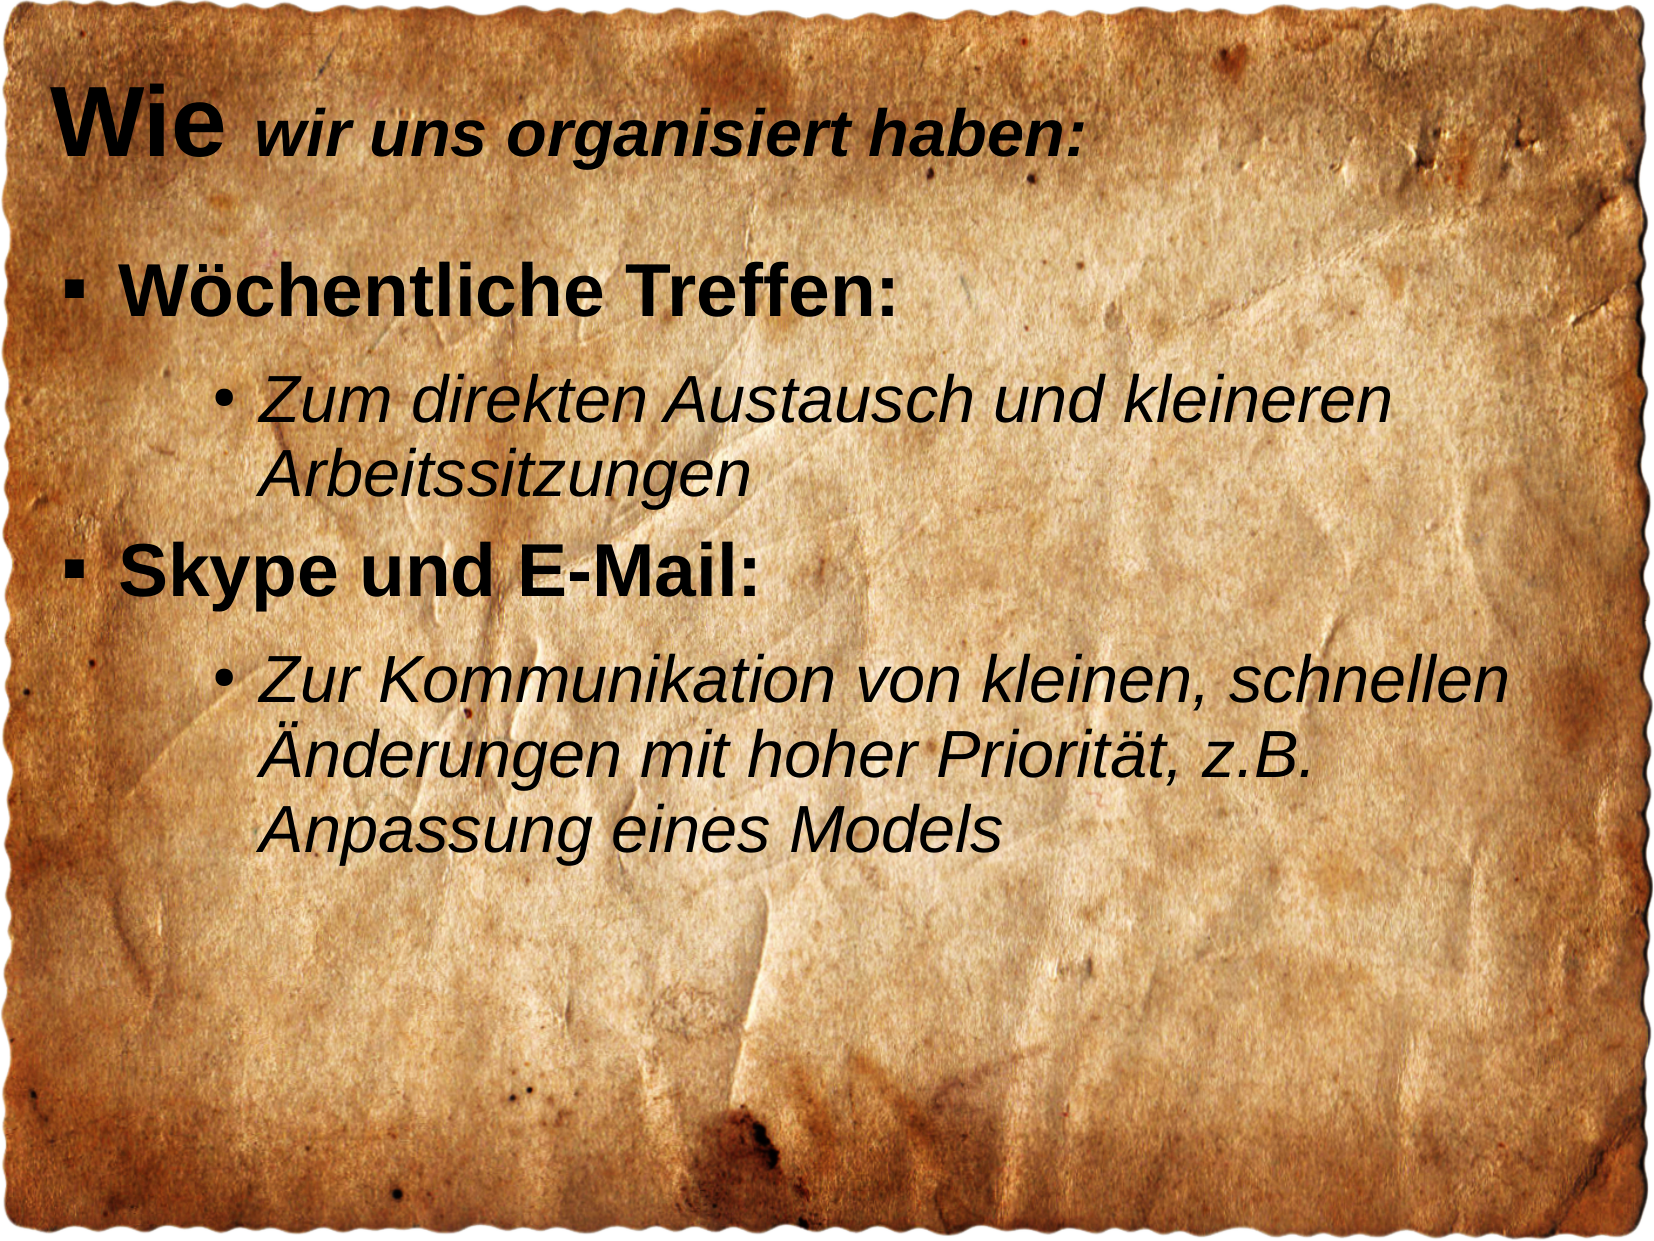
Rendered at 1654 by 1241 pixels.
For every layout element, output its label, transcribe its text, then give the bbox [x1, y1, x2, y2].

text_box Wie wir uns organisiert haben: [35, 58, 1122, 201]
list Wöchentliche Treffen: Zum direkten Austausch und kleineren Arbeitssitzungen Skype und E-Mail: Zur Kommunikation von kleinen, schnellen Änderungen mit hoher Priorität, z.B. Anpassung eines Models [47, 248, 1595, 960]
picture [0, 0, 1654, 1241]
